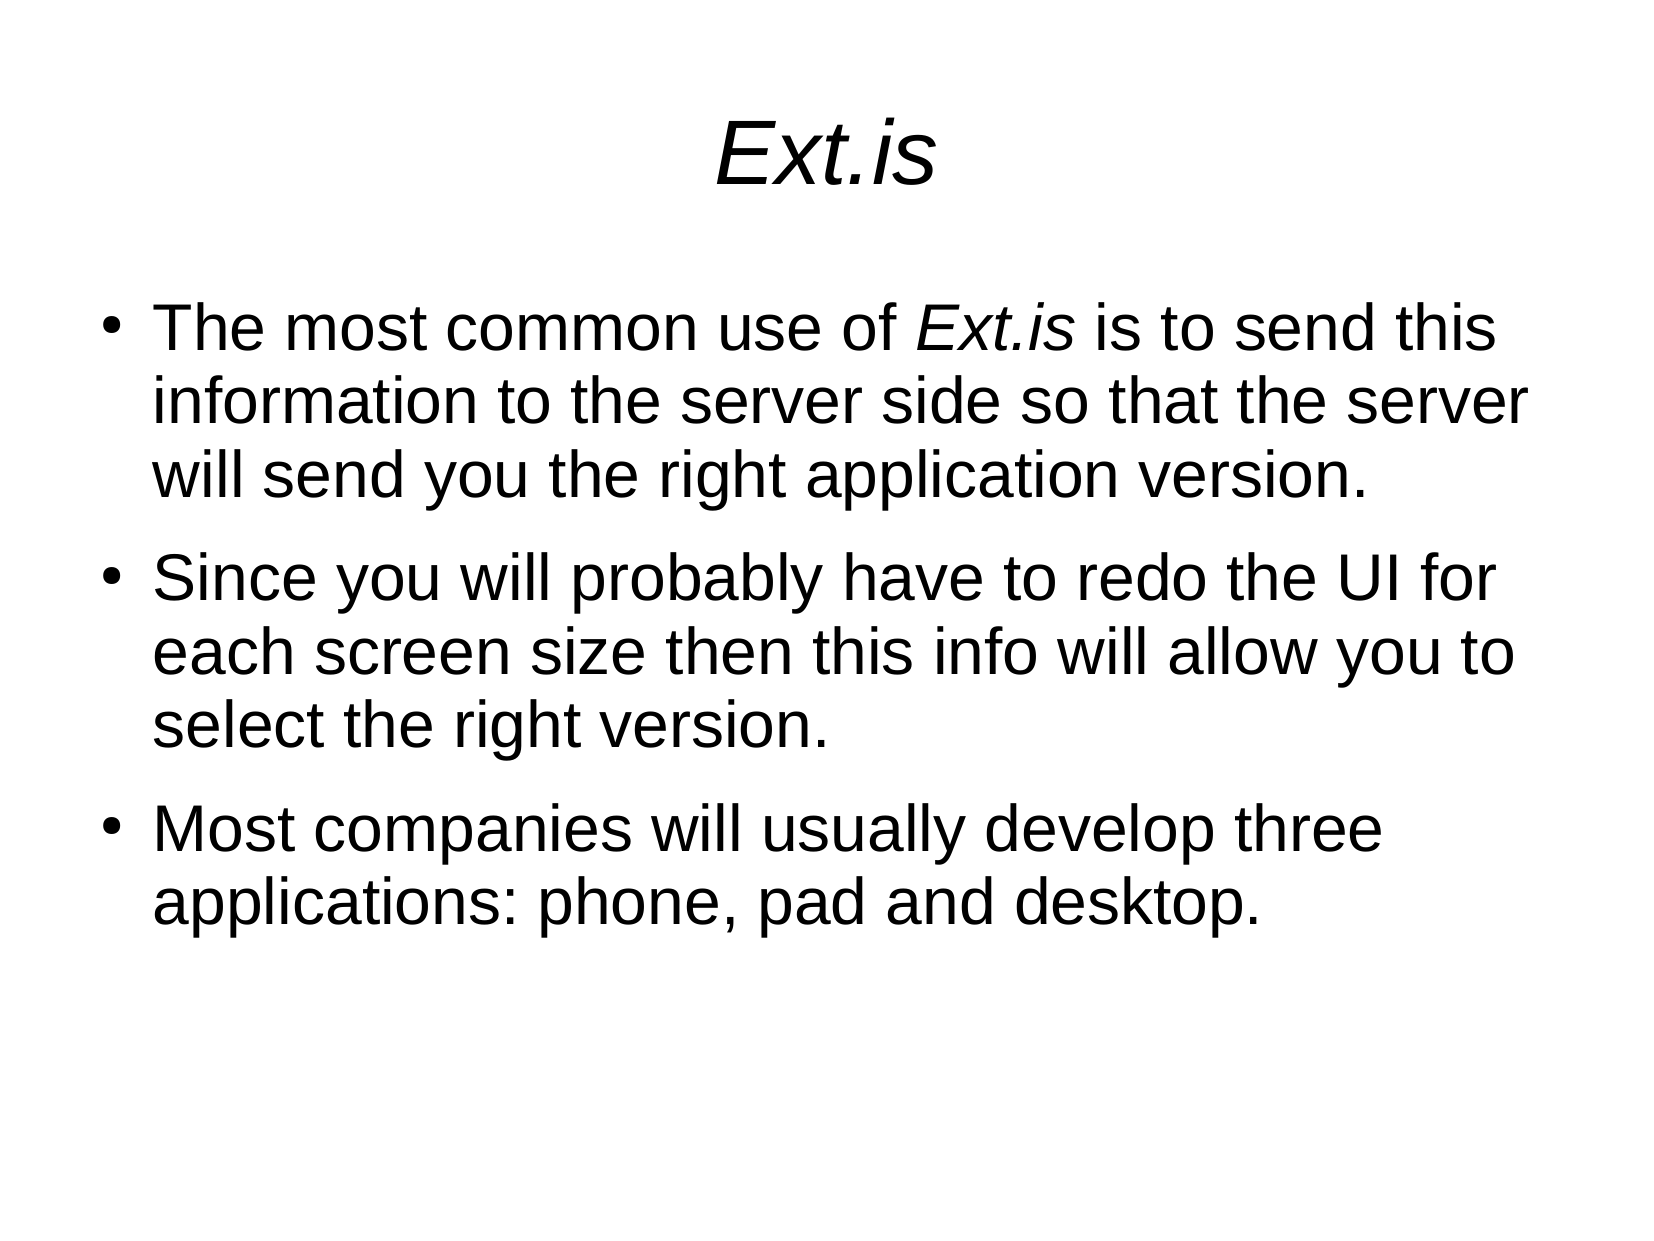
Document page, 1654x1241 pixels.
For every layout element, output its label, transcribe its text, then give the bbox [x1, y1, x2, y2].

title Ext.is [82, 49, 1571, 257]
list The most common use of Ext.is is to send this information to the server side so that the server will send you the right application version. Since you will probably have to redo the UI for each screen size then this info will allow you to select the right version. Most companies will usually develop three applications: phone, pad and desktop. [82, 290, 1538, 1010]
